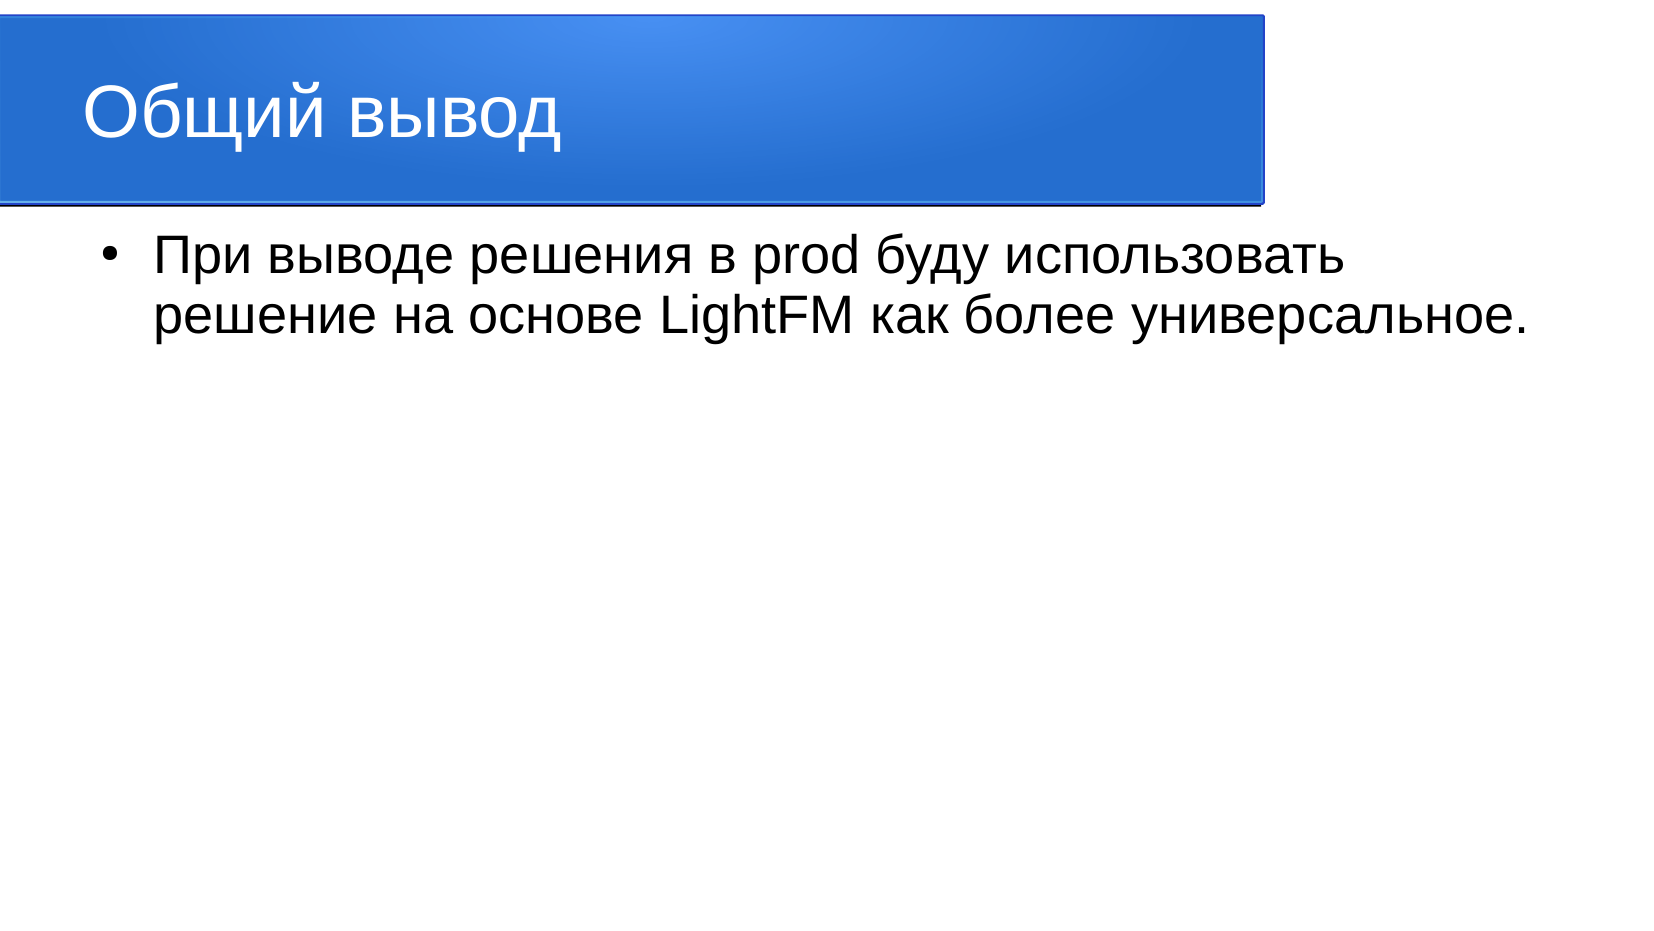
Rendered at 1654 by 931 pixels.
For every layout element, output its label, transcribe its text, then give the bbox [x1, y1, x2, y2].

title Общий вывод [82, 35, 1235, 189]
list При выводе решения в prod буду использовать решение на основе LightFM как более универсальное. [82, 224, 1571, 764]
